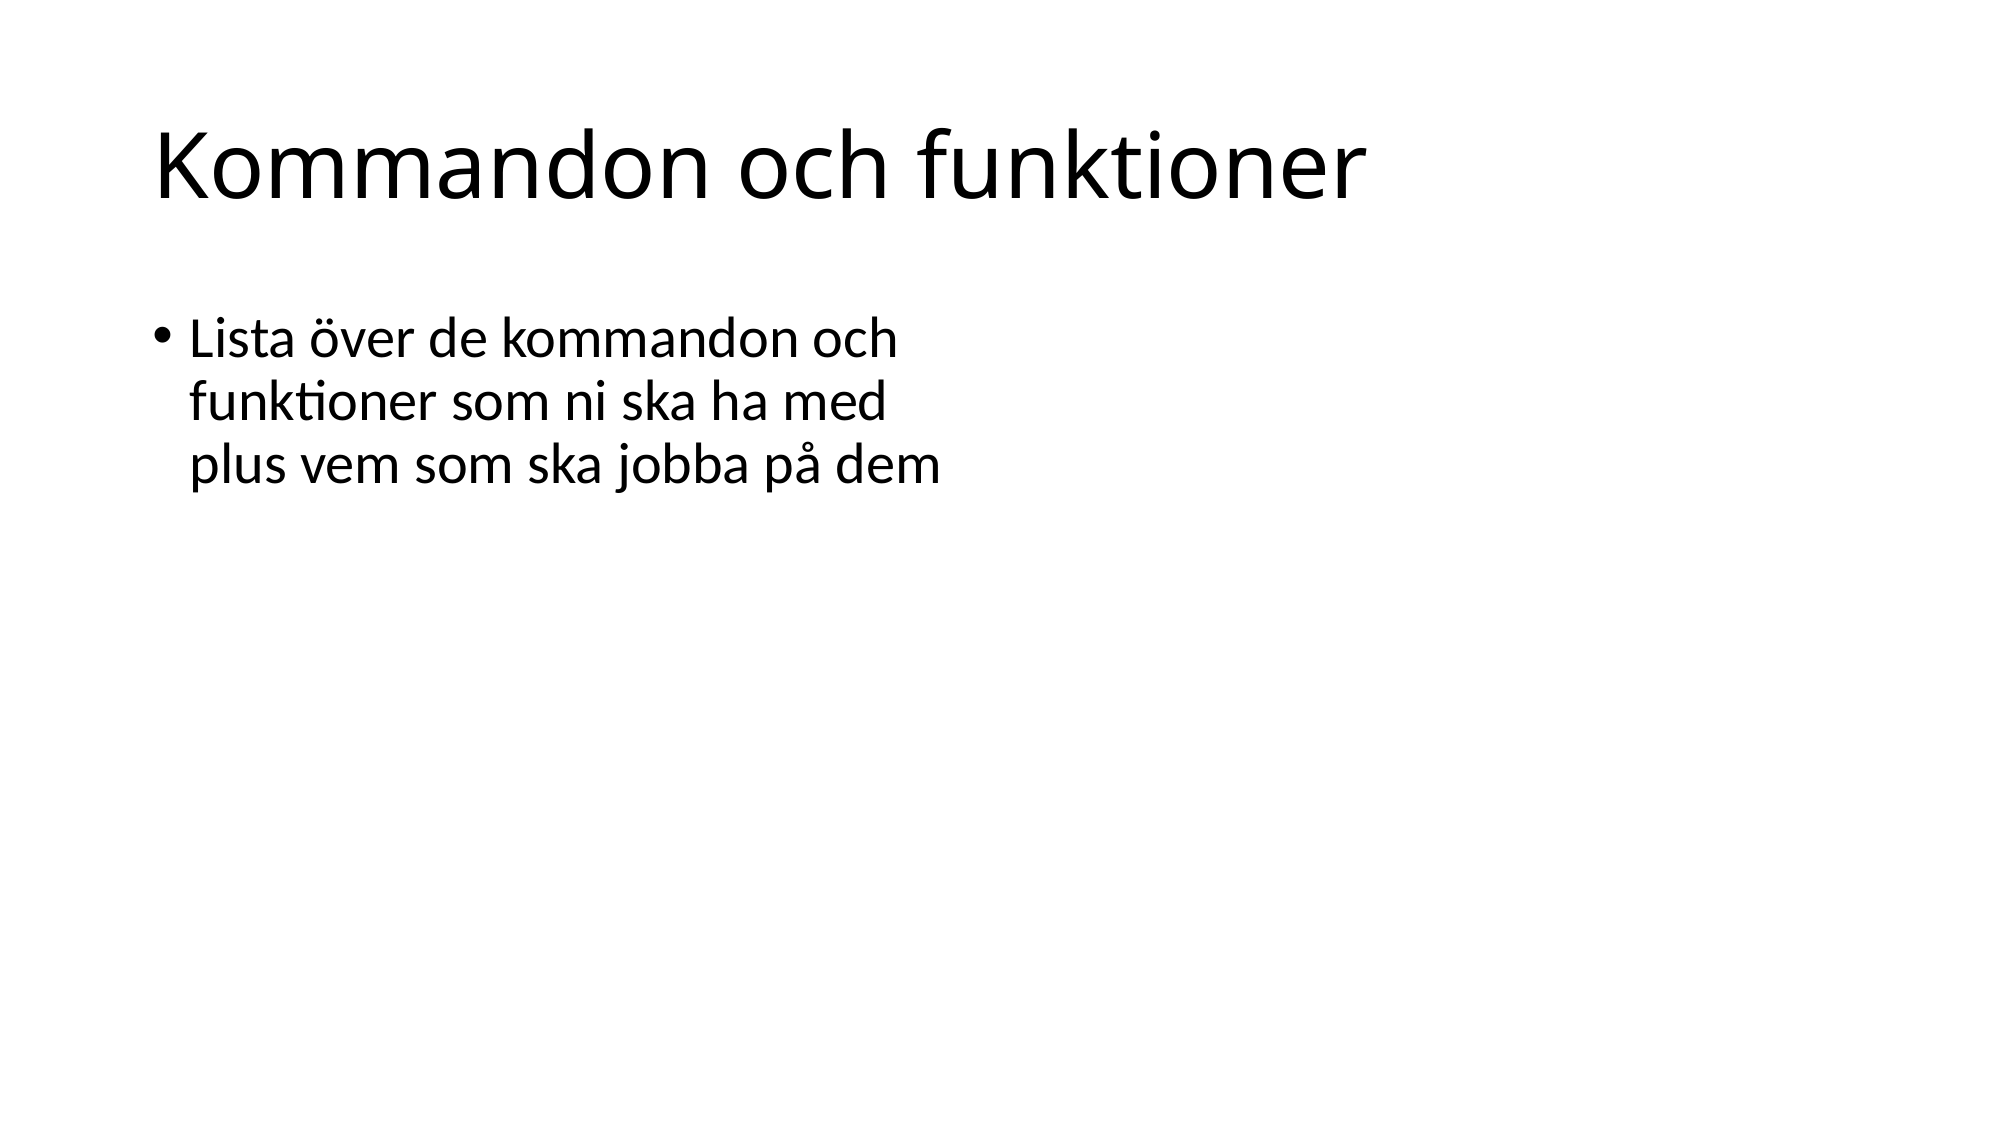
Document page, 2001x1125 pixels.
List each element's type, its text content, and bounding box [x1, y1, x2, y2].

title Kommandon och funktioner [137, 59, 1863, 278]
list Lista över de kommandon och funktioner som ni ska ha med plus vem som ska jobba på dem [137, 299, 988, 1014]
